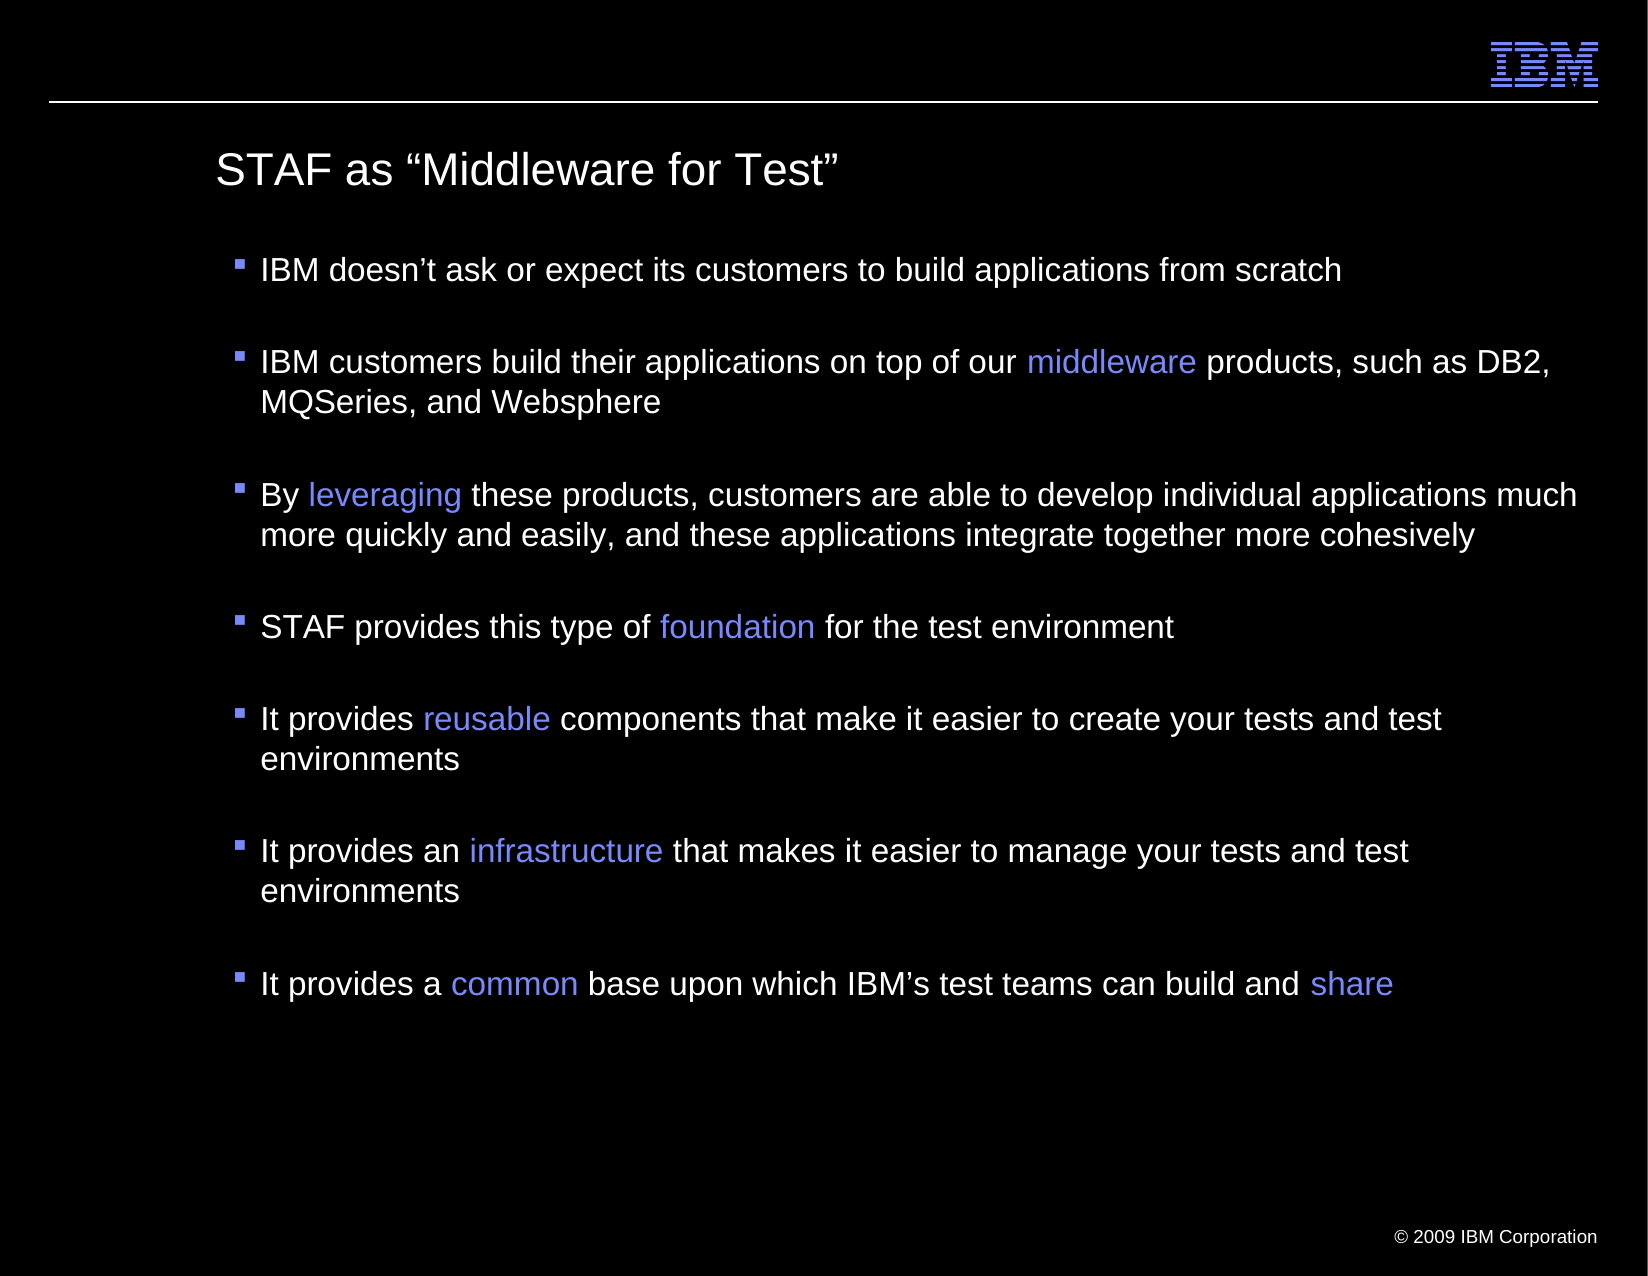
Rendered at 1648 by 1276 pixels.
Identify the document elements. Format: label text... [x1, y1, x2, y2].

title STAF as “Middleware for Test” [198, 137, 1648, 231]
picture [1491, 42, 1598, 87]
text_box IBM doesn’t ask or expect its customers to build applications from scratch IBM customers build their applications on top of our middleware products, such as DB2, MQSeries, and Websphere By leveraging these products, customers are able to develop individual applications much more quickly and easily, and these applications integrate together more cohesively STAF provides this type of foundation for the test environment It provides reusable components that make it easier to create your tests and test environments It provides an infrastructure that makes it easier to manage your tests and test environments It provides a common base upon which IBM’s test teams can build and share [232, 248, 1582, 1276]
